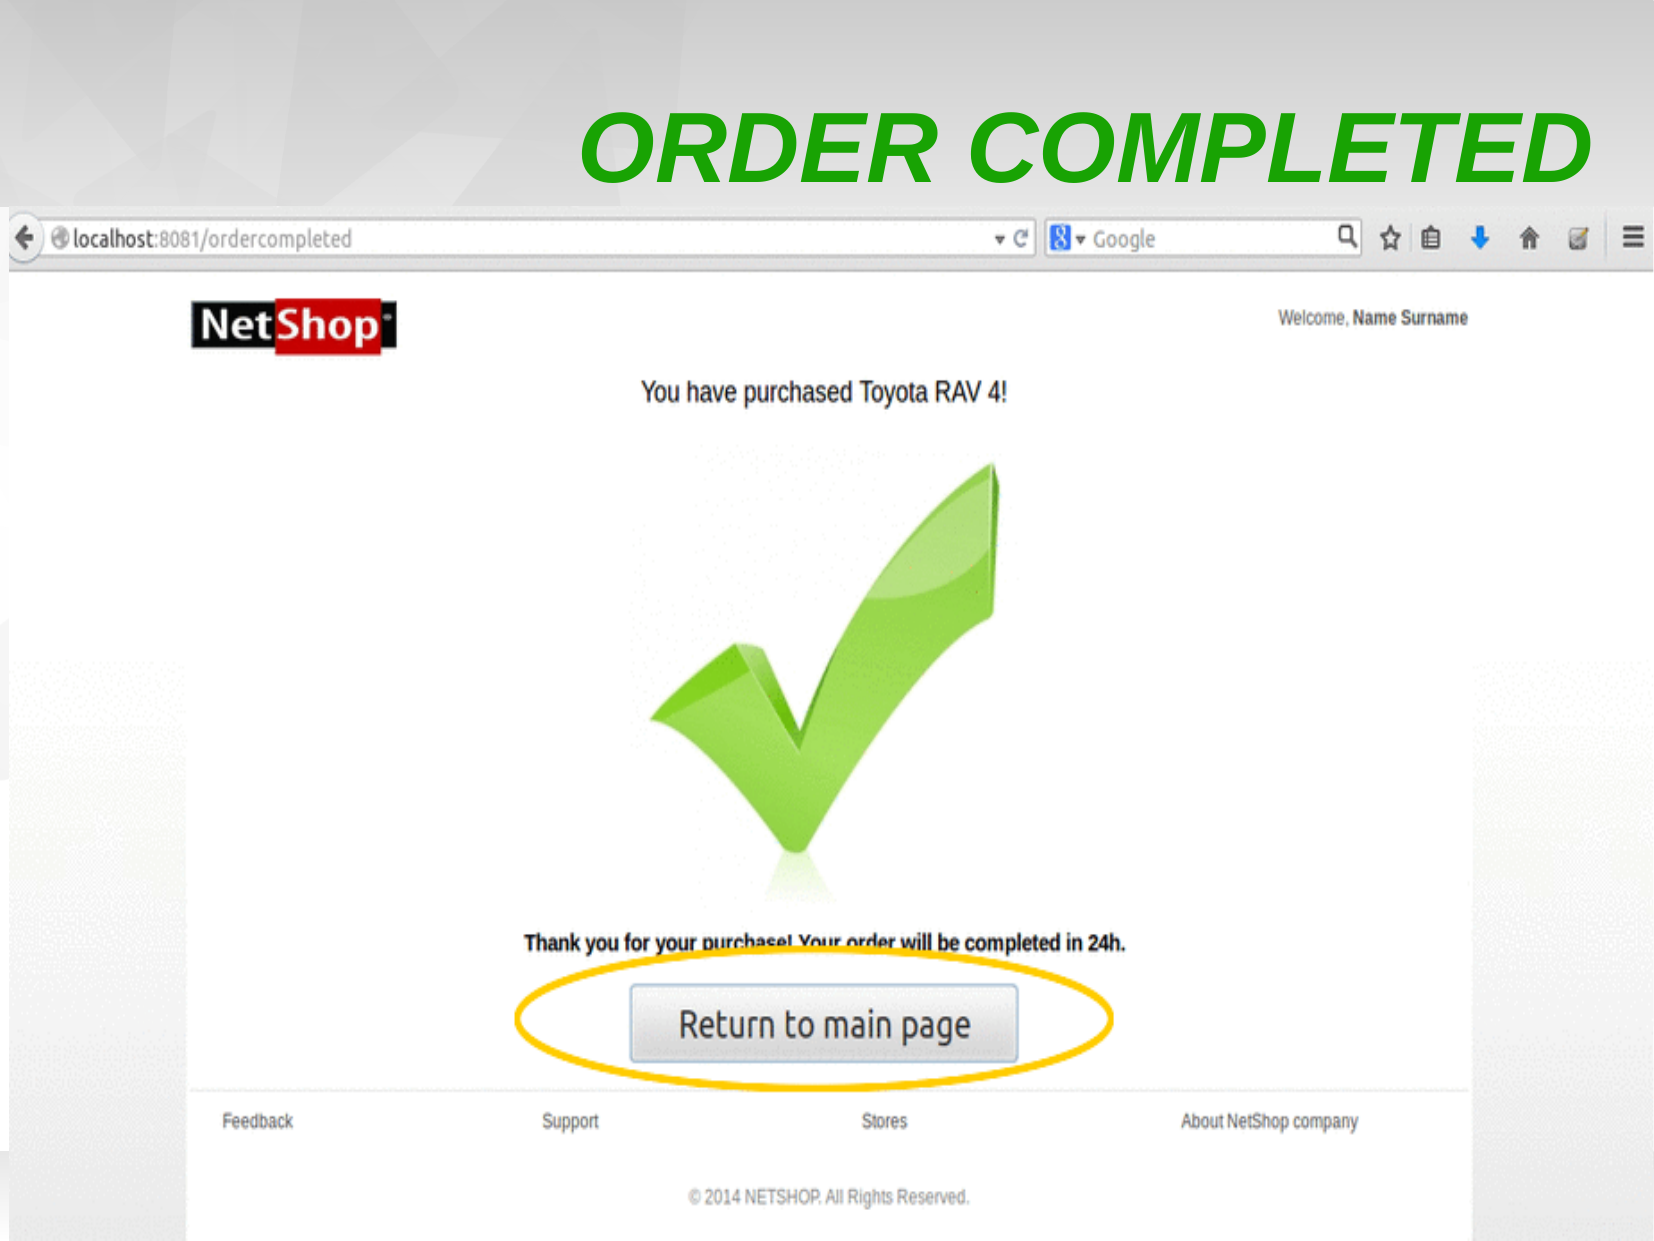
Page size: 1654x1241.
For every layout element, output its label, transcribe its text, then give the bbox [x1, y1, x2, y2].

title ORDER COMPLETED [59, 59, 1595, 206]
picture [0, 0, 1654, 1241]
